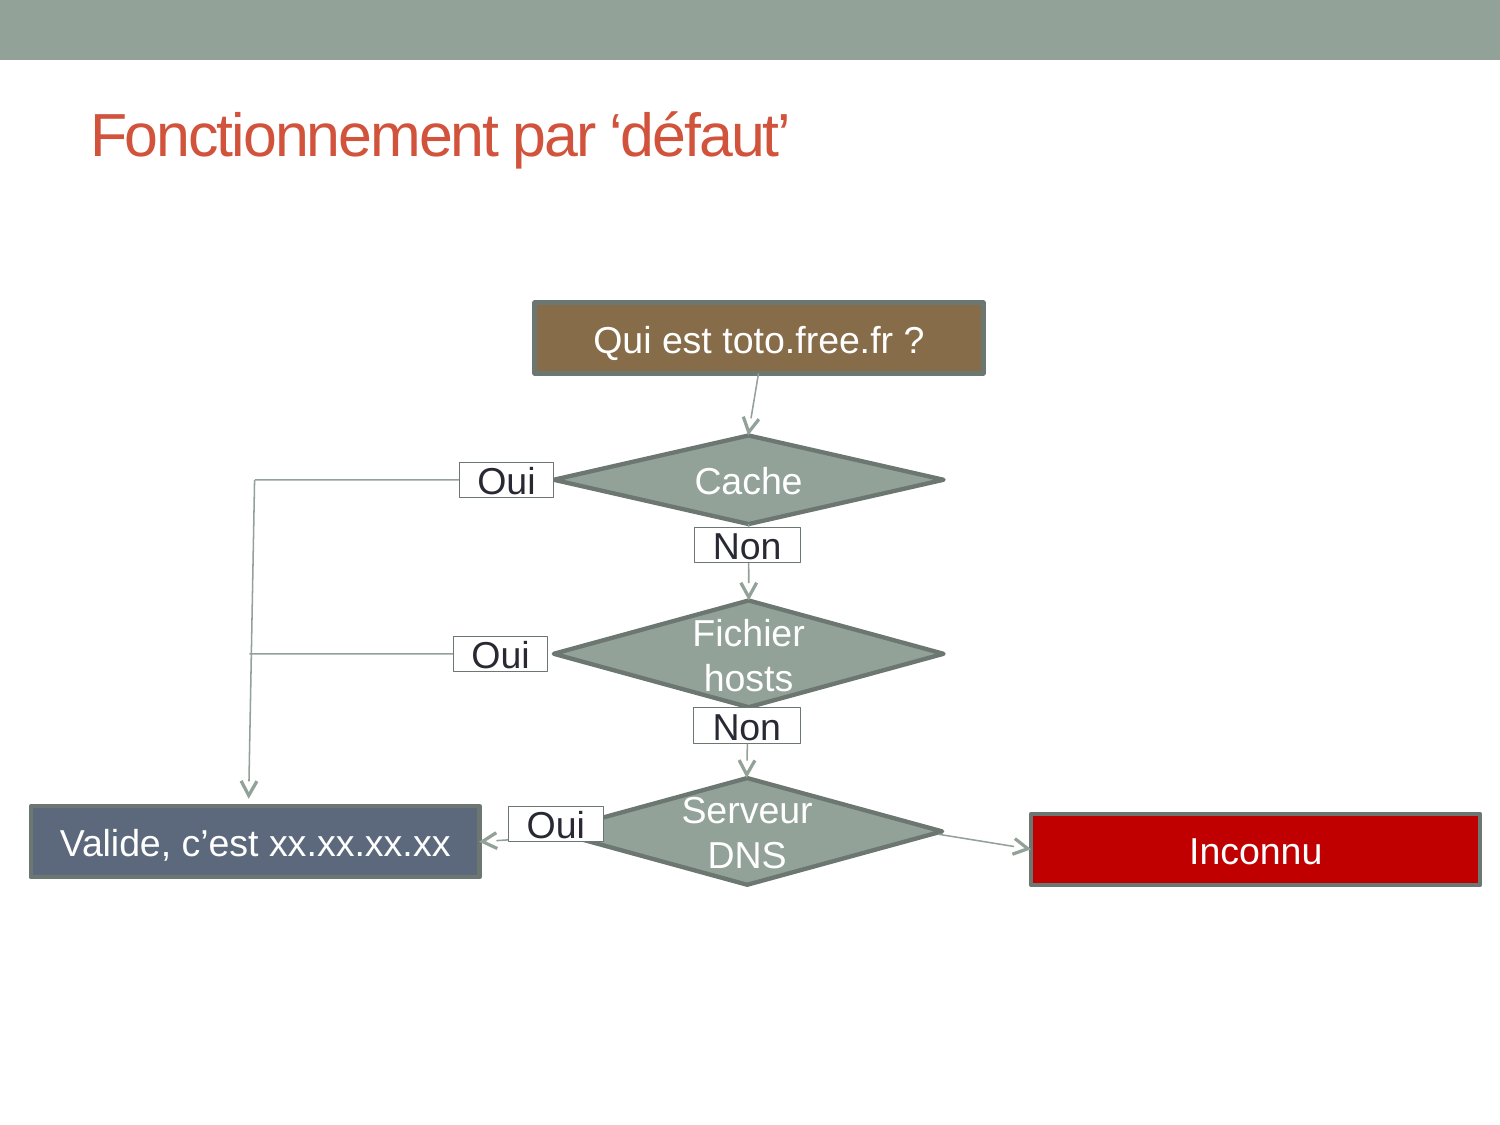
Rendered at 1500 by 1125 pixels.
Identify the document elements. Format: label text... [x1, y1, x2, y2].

text_box Qui est toto.free.fr ? [534, 302, 984, 374]
text_box Inconnu [1031, 813, 1480, 885]
text_box Valide, c’est xx.xx.xx.xx [30, 806, 480, 878]
text_box Non [693, 707, 800, 743]
text_box Oui [453, 636, 548, 672]
text_box Oui [508, 805, 603, 842]
title Fonctionnement par ‘défaut’ [75, 87, 1425, 250]
text_box Serveur DNS [591, 778, 943, 885]
text_box Non [694, 526, 801, 563]
text_box Fichier hosts [553, 600, 944, 707]
text_box Oui [459, 462, 554, 498]
text_box Cache [554, 435, 944, 524]
